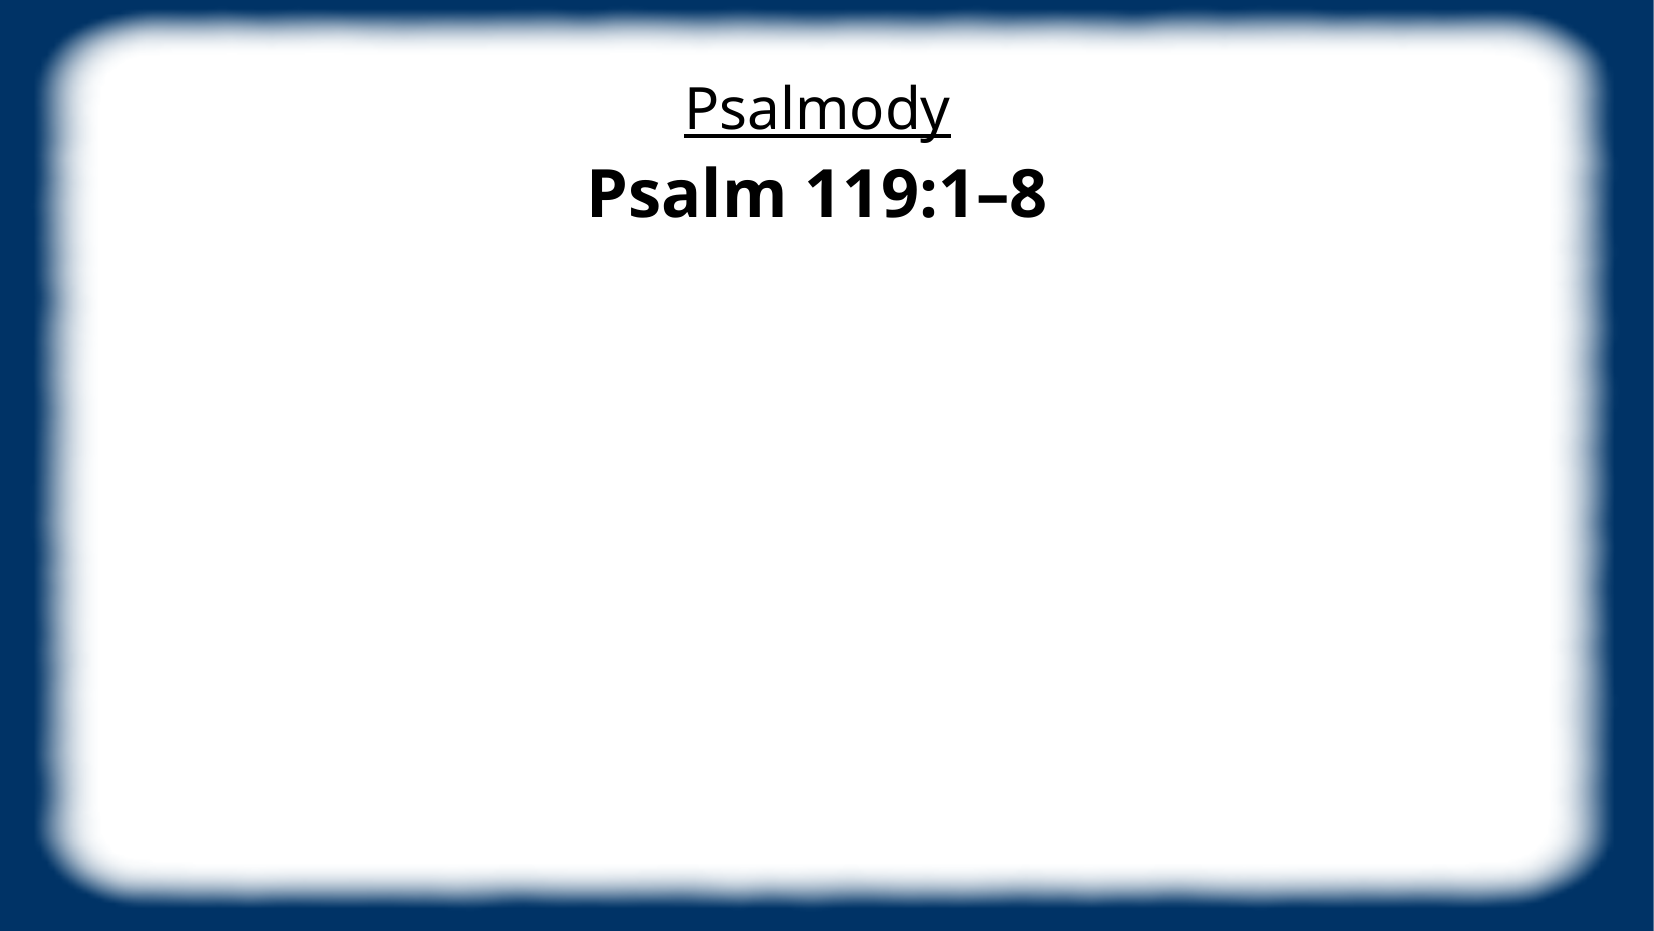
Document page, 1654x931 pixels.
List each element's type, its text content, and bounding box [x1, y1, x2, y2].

text_box Psalmody Psalm 119:1–8 [90, 60, 1546, 241]
picture [0, 0, 1654, 931]
